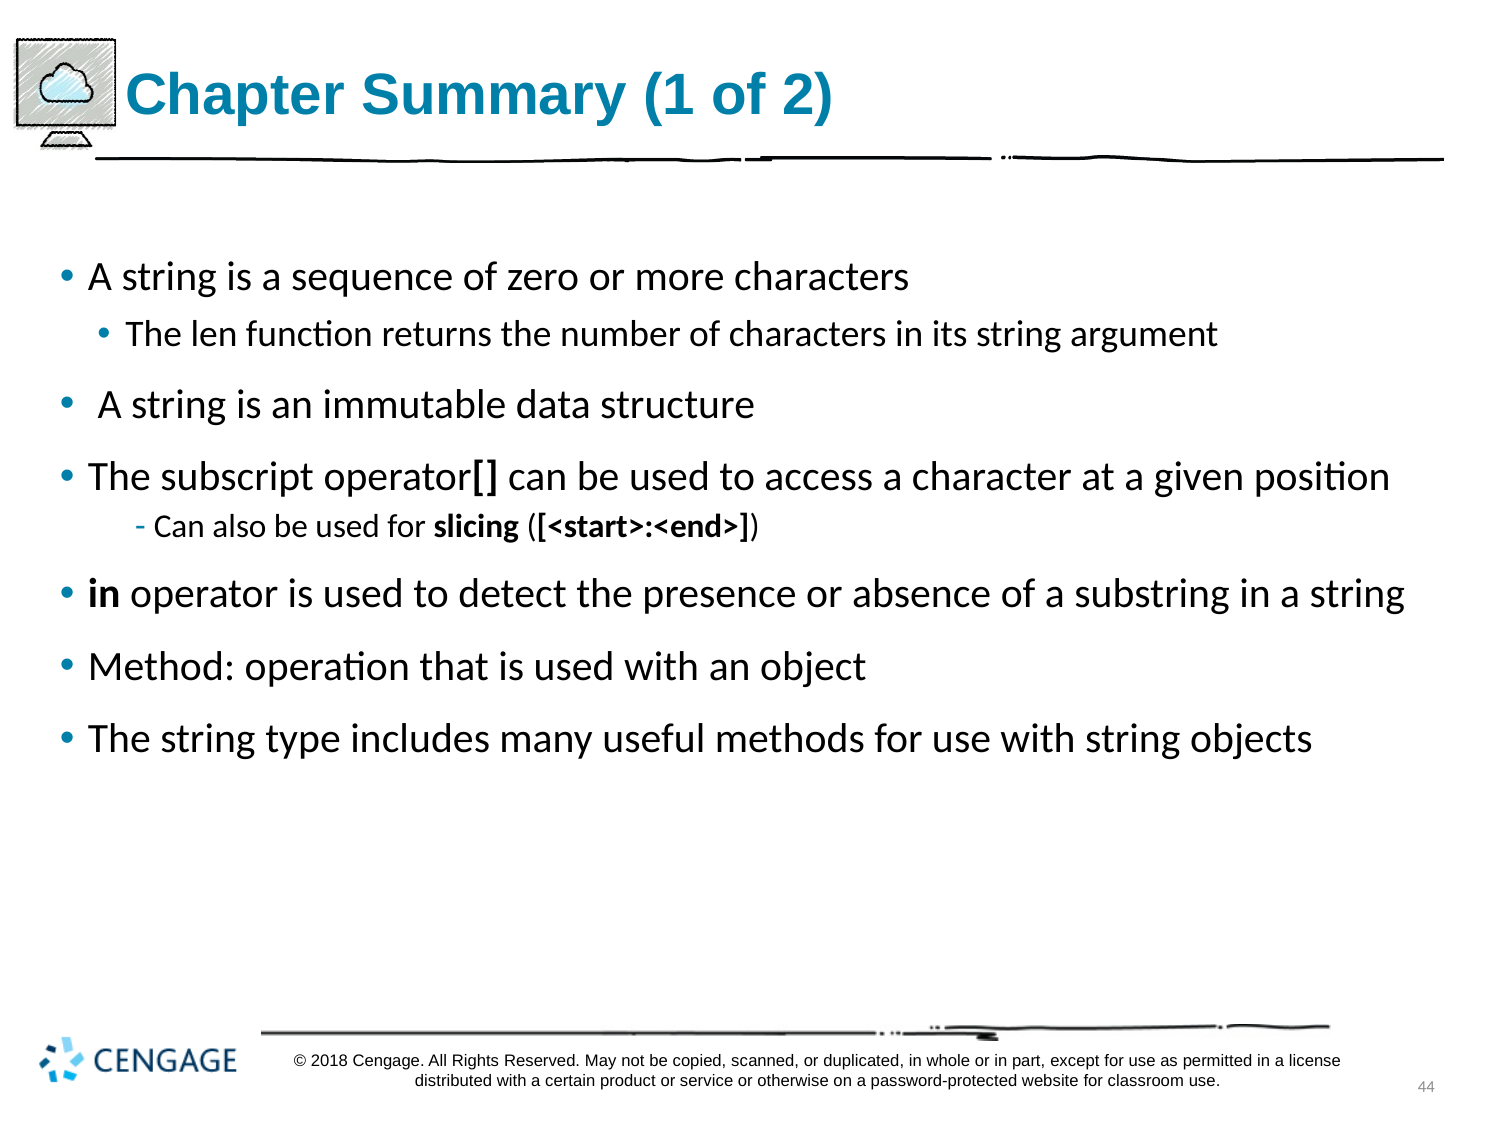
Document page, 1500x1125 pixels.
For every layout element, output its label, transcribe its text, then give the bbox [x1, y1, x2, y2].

picture [13, 36, 117, 151]
picture [261, 1024, 1331, 1041]
picture [154, 155, 1444, 163]
picture [19, 1023, 249, 1095]
list A string is a sequence of zero or more characters The len function returns the number of characters in its string argument A string is an immutable data structure The subscript operator[] can be used to access a character at a given position Can also be used for slicing ([<start>:<end>]) in operator is used to detect the presence or absence of a substring in a string Method: operation that is used with an object The string type includes many useful methods for use with string objects [59, 252, 1441, 769]
footer © 2018 Cengage. All Rights Reserved. May not be copied, scanned, or duplicated, in whole or in part, except for use as permitted in a license distributed with a certain product or service or otherwise on a password-protected website for classroom use. [262, 1050, 1375, 1091]
title Chapter Summary (1 of 2) [125, 55, 1442, 127]
